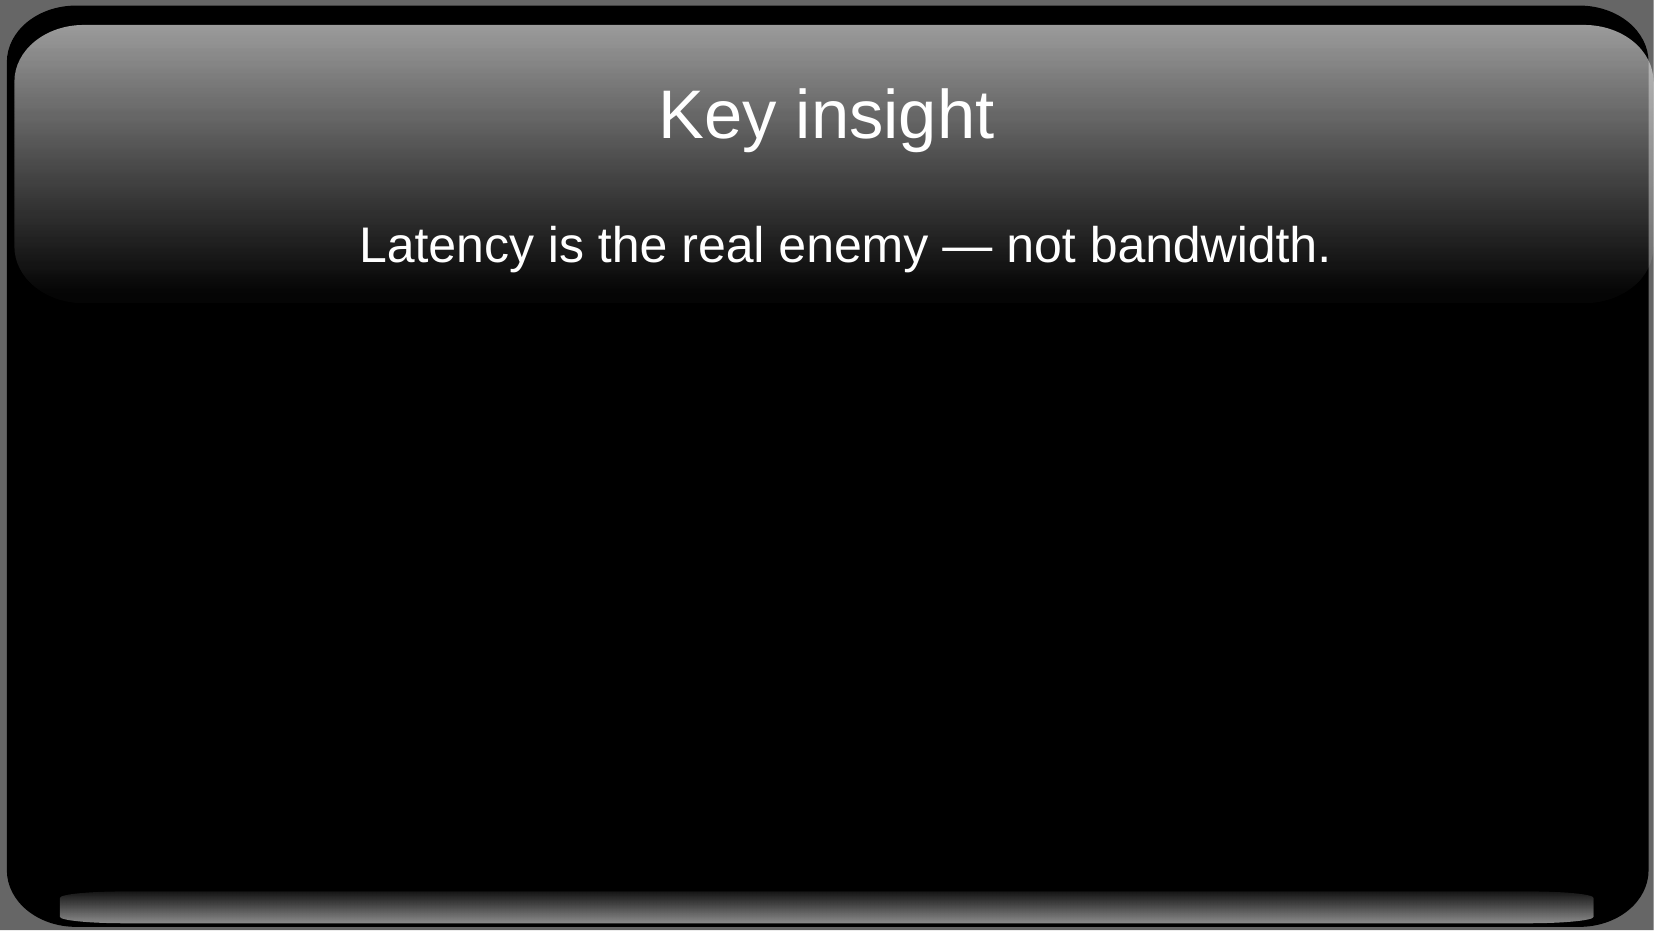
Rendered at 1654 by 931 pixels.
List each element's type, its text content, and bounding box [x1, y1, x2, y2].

list Latency is the real enemy — not bandwidth. [82, 217, 1538, 758]
title Key insight [82, 37, 1571, 193]
